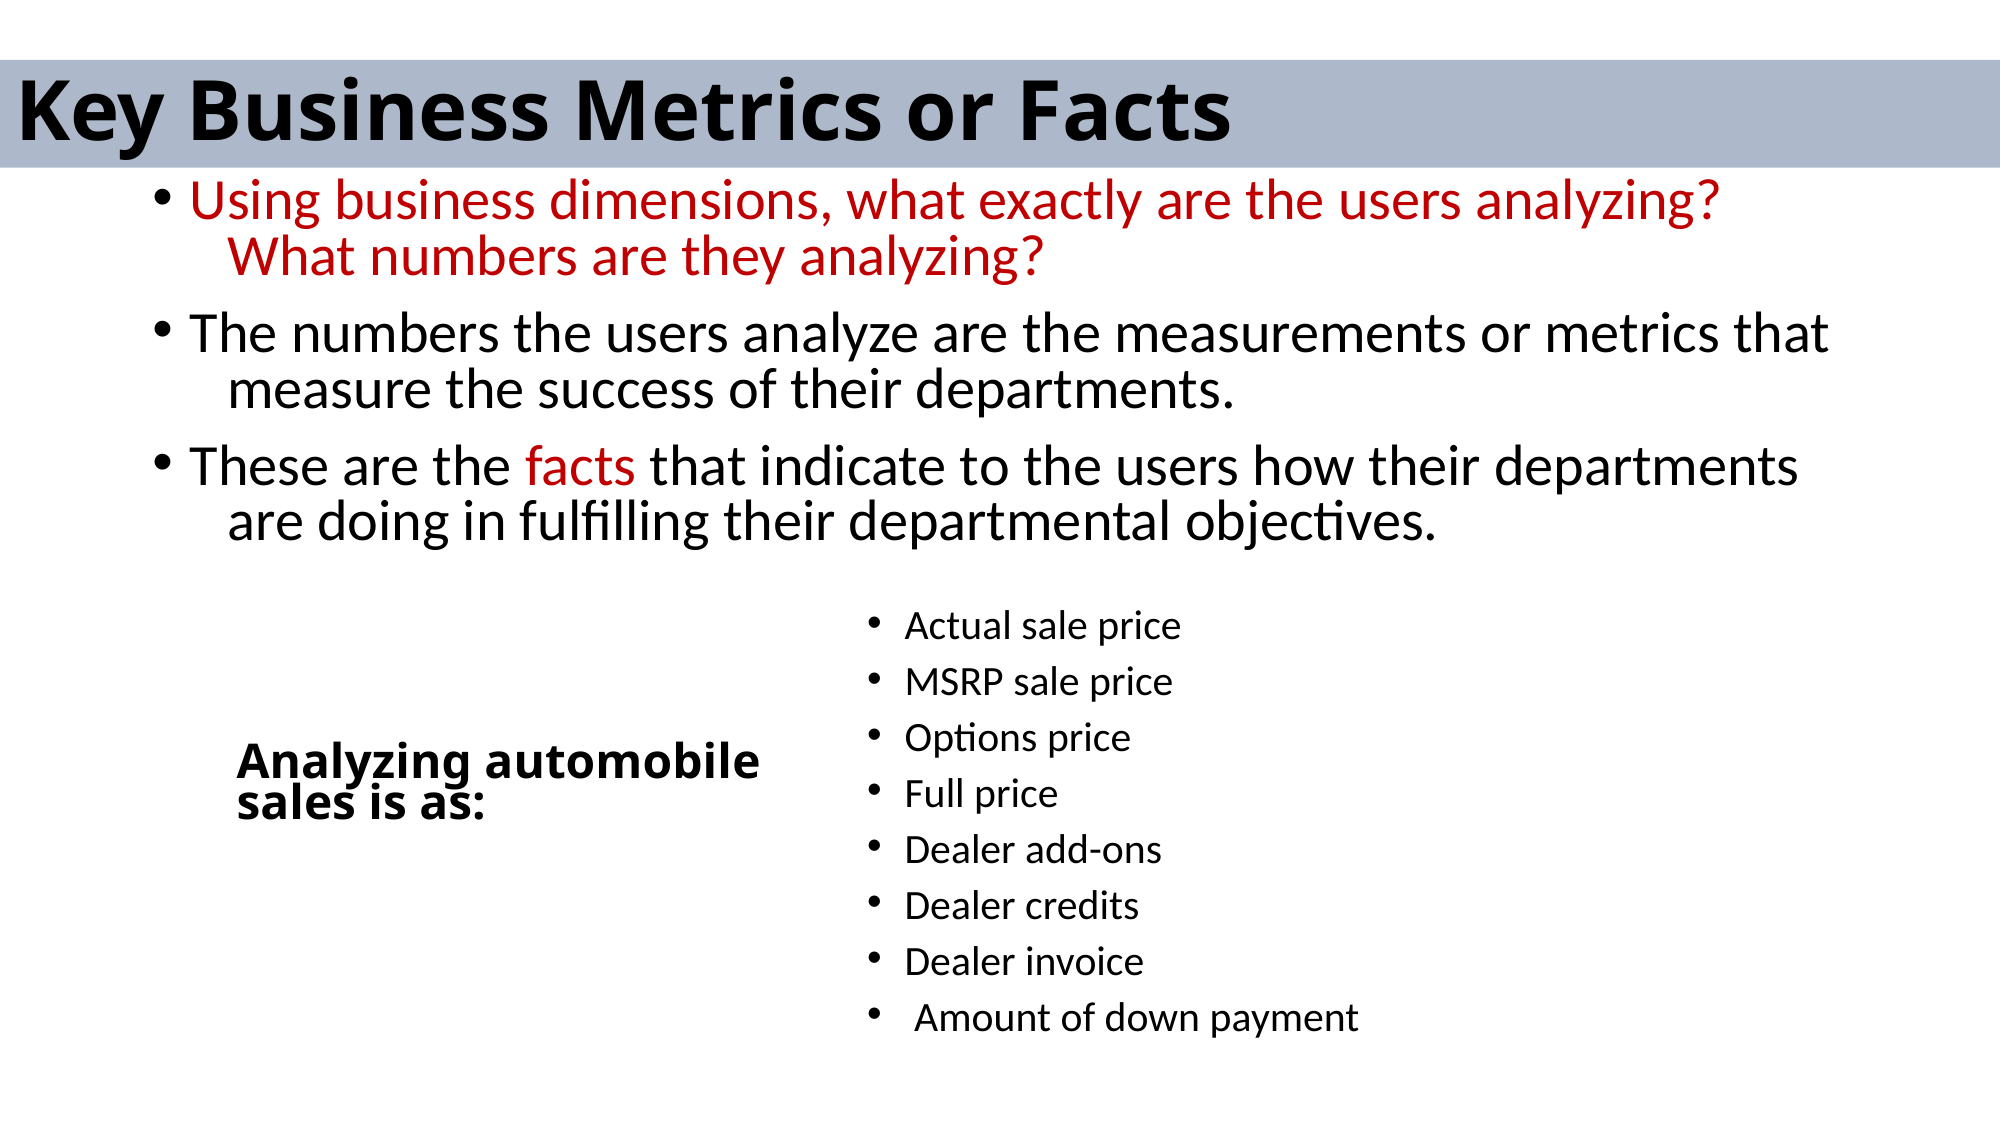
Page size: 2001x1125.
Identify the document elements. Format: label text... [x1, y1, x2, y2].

text_box Actual sale price MSRP sale price Options price Full price Dealer add-ons Dealer credits Dealer invoice Amount of down payment [852, 604, 1514, 1066]
title Key Business Metrics or Facts [0, 59, 2000, 168]
list Using business dimensions, what exactly are the users analyzing? What numbers are they analyzing? The numbers the users analyze are the measurements or metrics that measure the success of their departments. These are the facts that indicate to the users how their departments are doing in fulfilling their departmental objectives. [137, 167, 1863, 601]
text_box Analyzing automobile sales is as: [221, 738, 883, 836]
